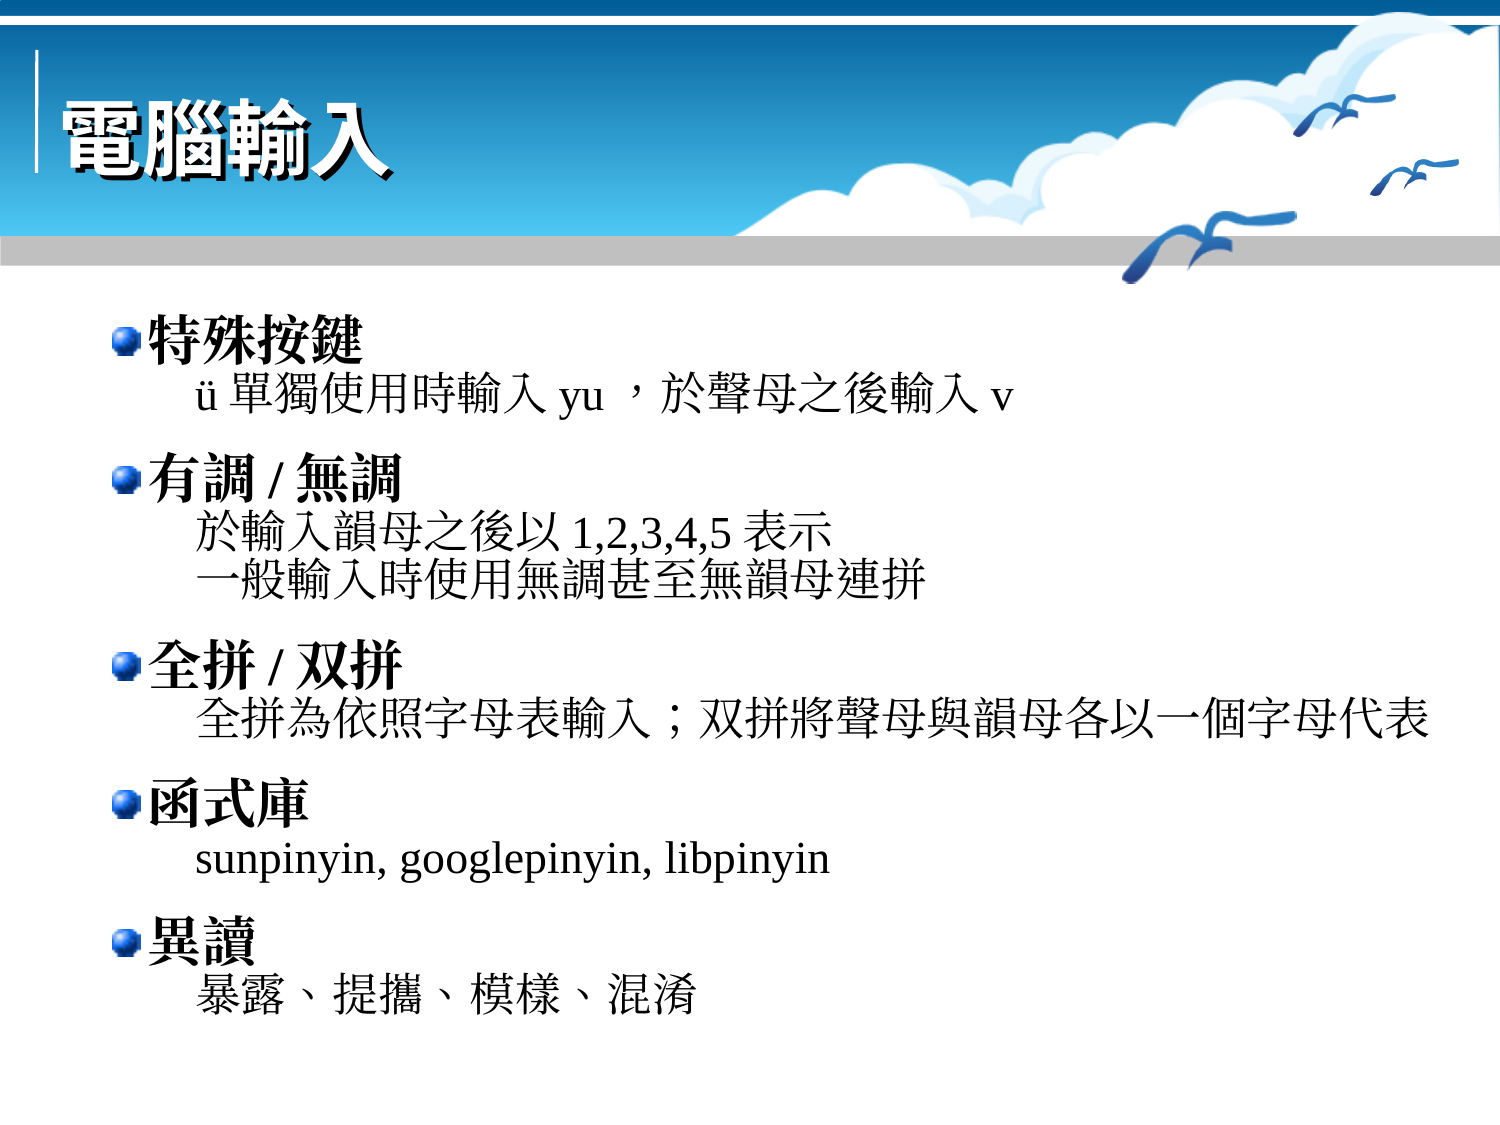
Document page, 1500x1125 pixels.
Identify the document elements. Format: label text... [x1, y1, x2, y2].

list 特殊按鍵 ü單獨使用時輸入yu，於聲母之後輸入v 有調/無調 於輸入韻母之後以1,2,3,4,5表示 一般輸入時使用無調甚至無韻母連拼 全拼/双拼 全拼為依照字母表輸入；双拼將聲母與韻母各以一個字母代表 函式庫 sunpinyin, googlepinyin, libpinyin 異讀 暴露、提攜、模樣、混淆 [112, 314, 1488, 1067]
picture [730, 12, 1500, 284]
title 電腦輸入 [59, 86, 1465, 186]
